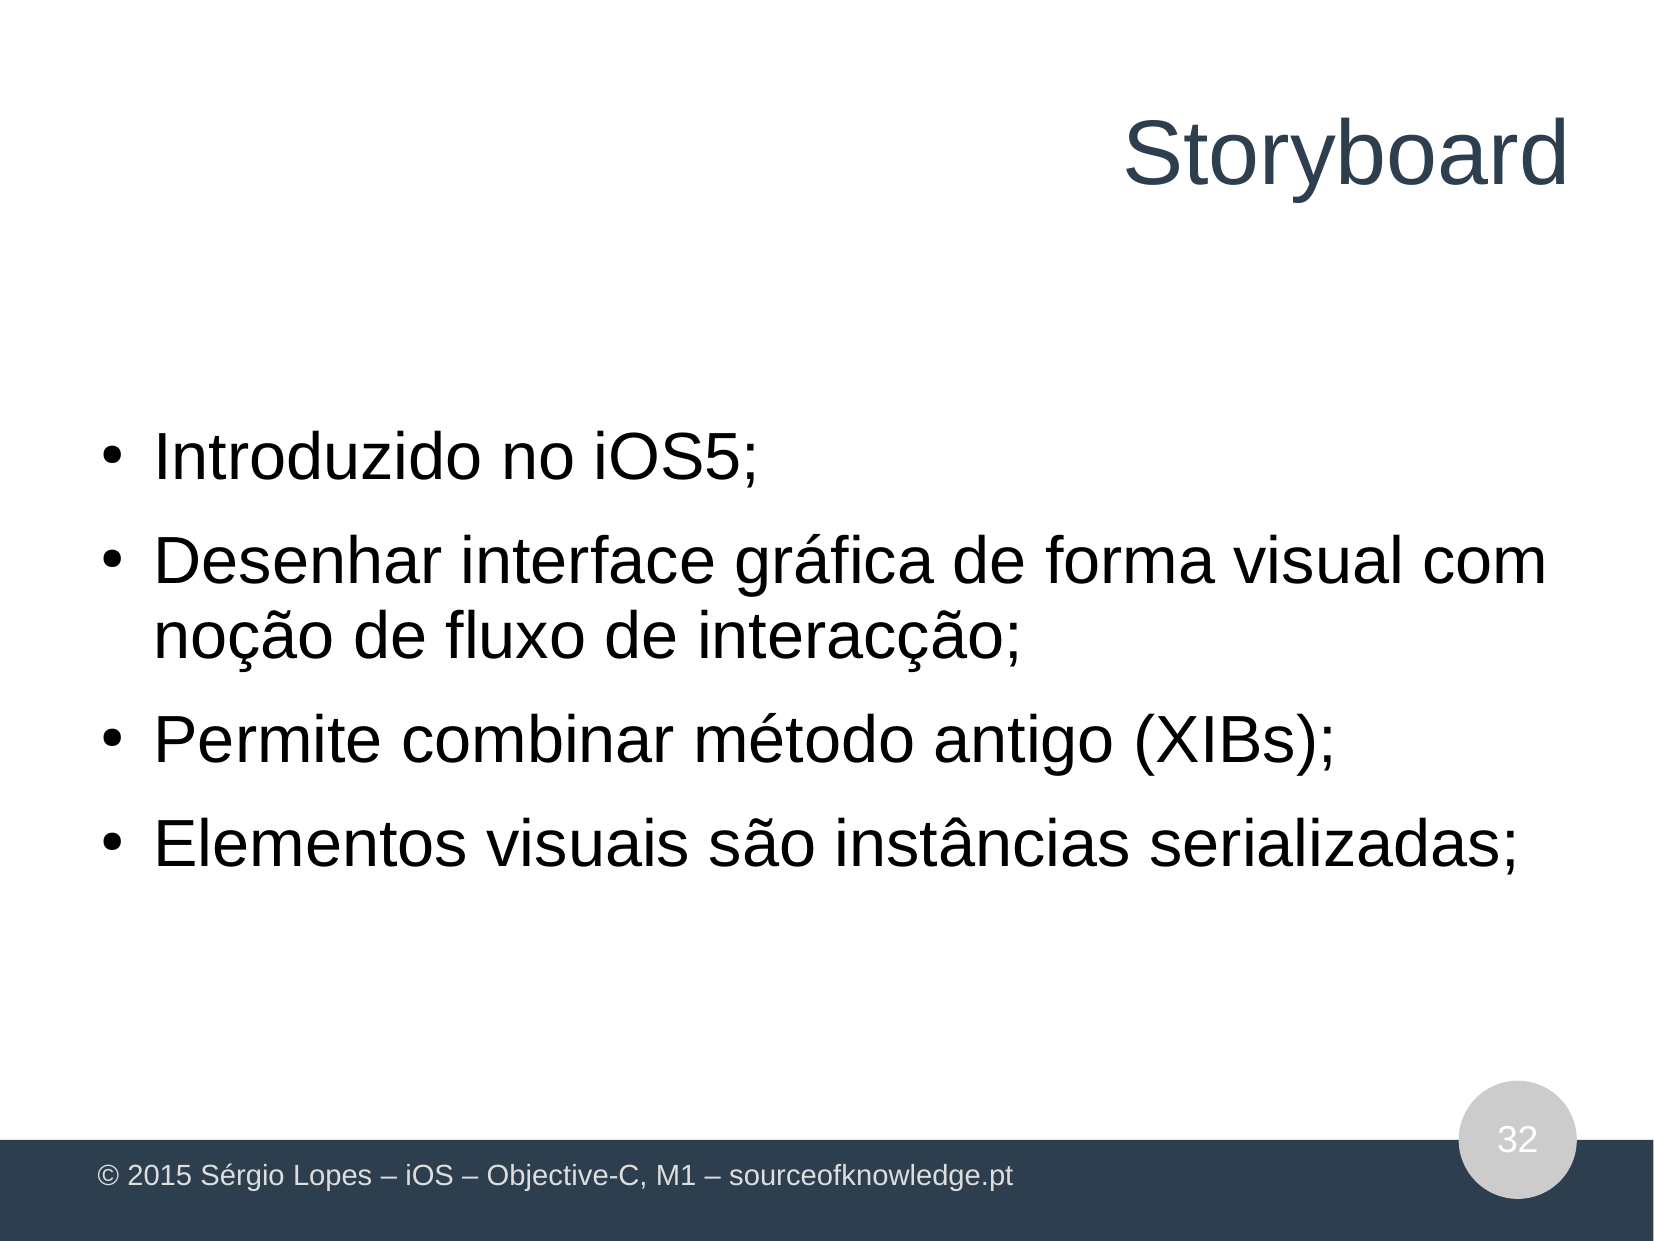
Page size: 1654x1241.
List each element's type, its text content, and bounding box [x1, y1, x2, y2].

text_box [0, 1139, 1654, 1241]
text_box © 2015 Sérgio Lopes – iOS – Objective-C, M1 – sourceofknowledge.pt [82, 1151, 1026, 1199]
text_box 32 [1458, 1080, 1577, 1199]
title Storyboard [82, 49, 1571, 257]
list Introduzido no iOS5; Desenhar interface gráfica de forma visual com noção de fluxo de interacção; Permite combinar método antigo (XIBs); Elementos visuais são instâncias serializadas; [82, 290, 1571, 1010]
